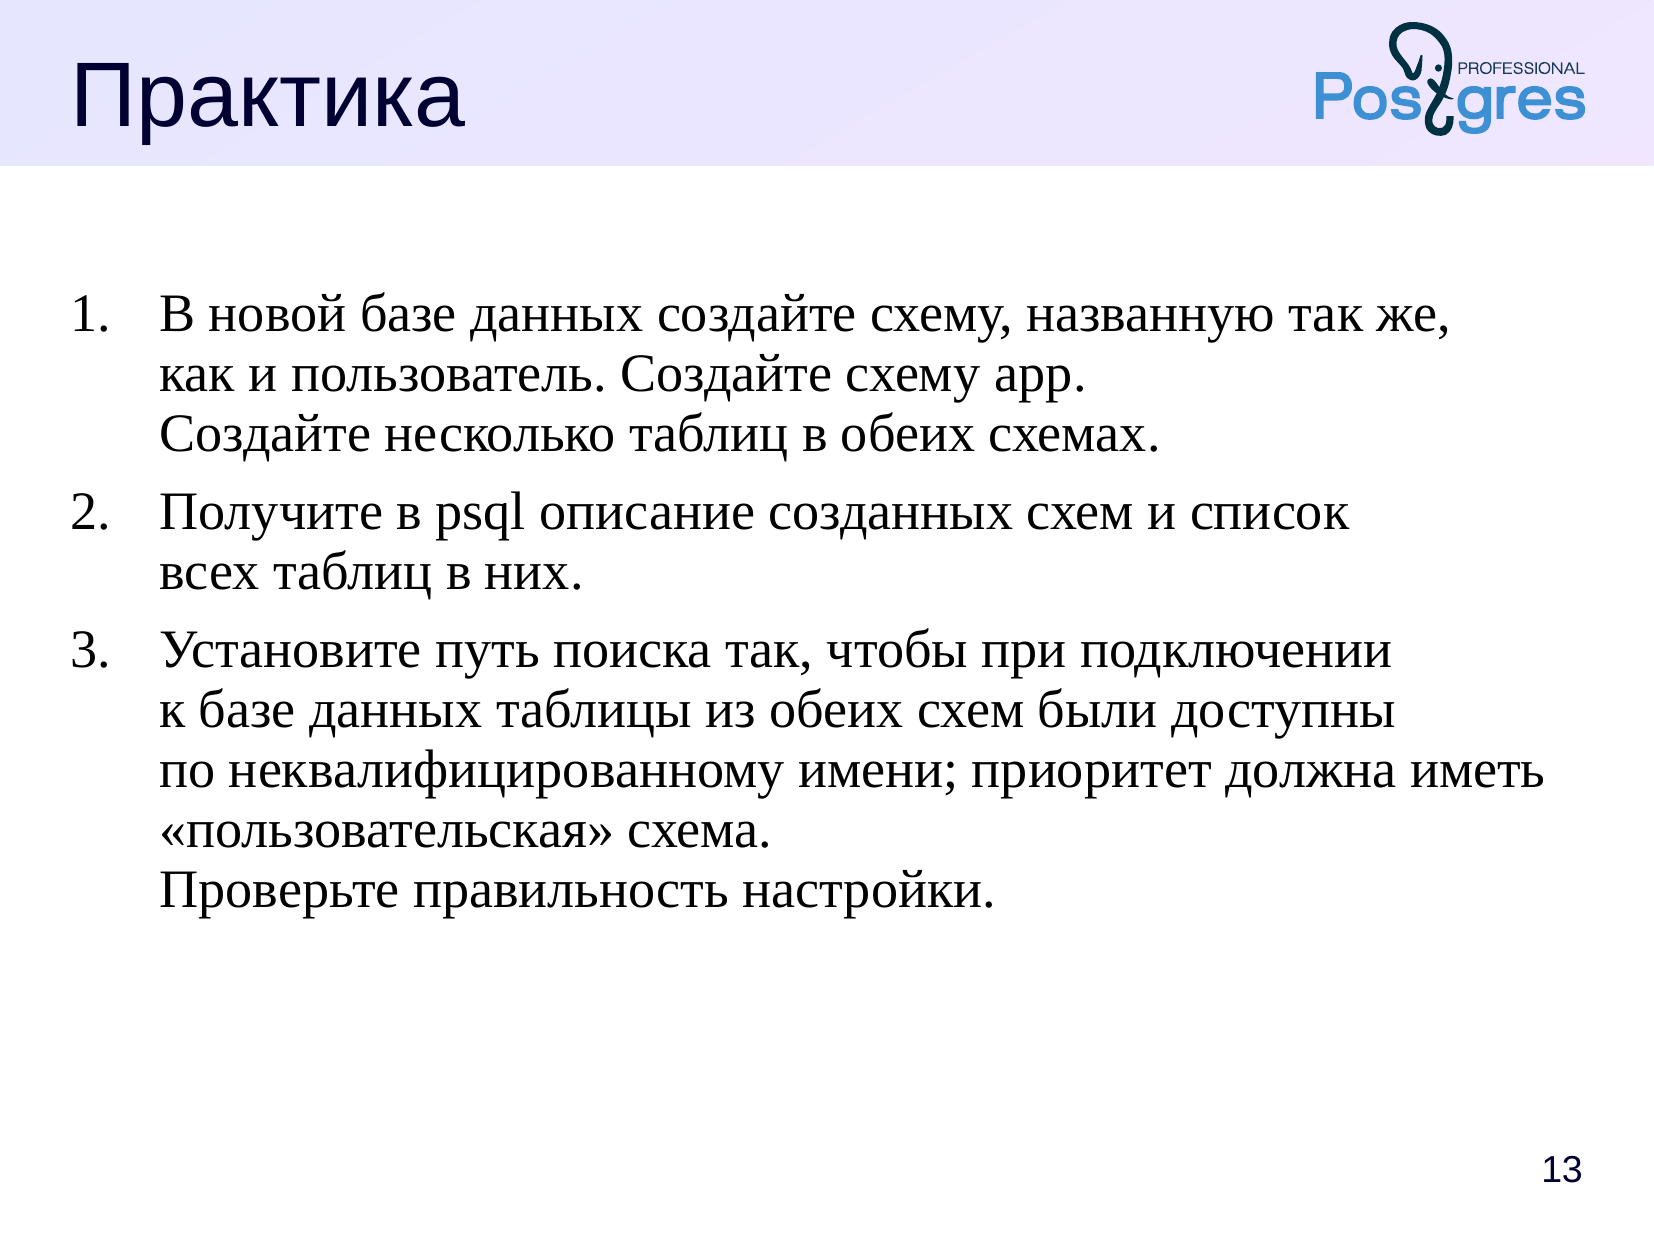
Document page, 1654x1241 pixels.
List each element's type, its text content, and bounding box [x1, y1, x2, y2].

title Практика [70, 43, 1241, 147]
list В новой базе данных создайте схему, названную так же, как и пользователь. Создайте схему app. Создайте несколько таблиц в обеих схемах. Получите в psql описание созданных схем и список всех таблиц в них. Установите путь поиска так, чтобы при подключении к базе данных таблицы из обеих схем были доступны по неквалифицированному имени; приоритет должна иметь «пользовательская» схема. Проверьте правильность настройки. [70, 283, 1583, 1134]
